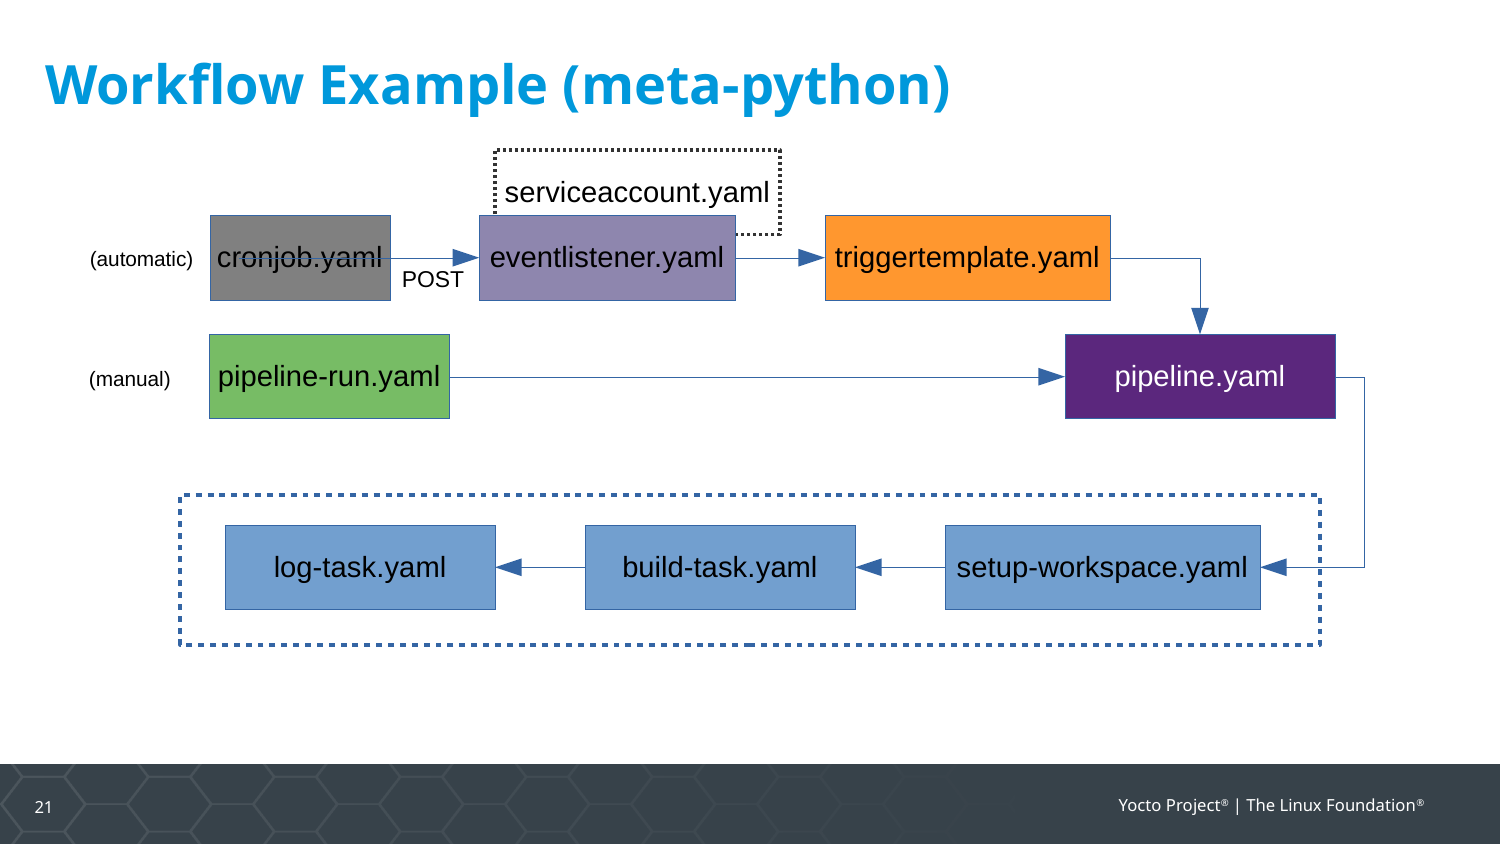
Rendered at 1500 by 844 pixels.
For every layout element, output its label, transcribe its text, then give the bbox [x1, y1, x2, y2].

text_box pipeline.yaml [1065, 334, 1336, 419]
text_box (manual) [74, 360, 210, 399]
text_box POST [387, 259, 480, 301]
text_box pipeline-run.yaml [209, 334, 450, 419]
text_box build-task.yaml [585, 525, 856, 610]
text_box cronjob.yaml [210, 215, 391, 301]
text_box triggertemplate.yaml [825, 215, 1111, 301]
text_box setup-workspace.yaml [945, 525, 1261, 610]
text_box eventlistener.yaml [479, 215, 736, 301]
title Workflow Example (meta-python) [44, 50, 1395, 160]
text_box log-task.yaml [225, 525, 496, 610]
text_box serviceaccount.yaml [495, 160, 781, 235]
picture [0, 0, 1500, 844]
text_box (automatic) [75, 240, 211, 279]
